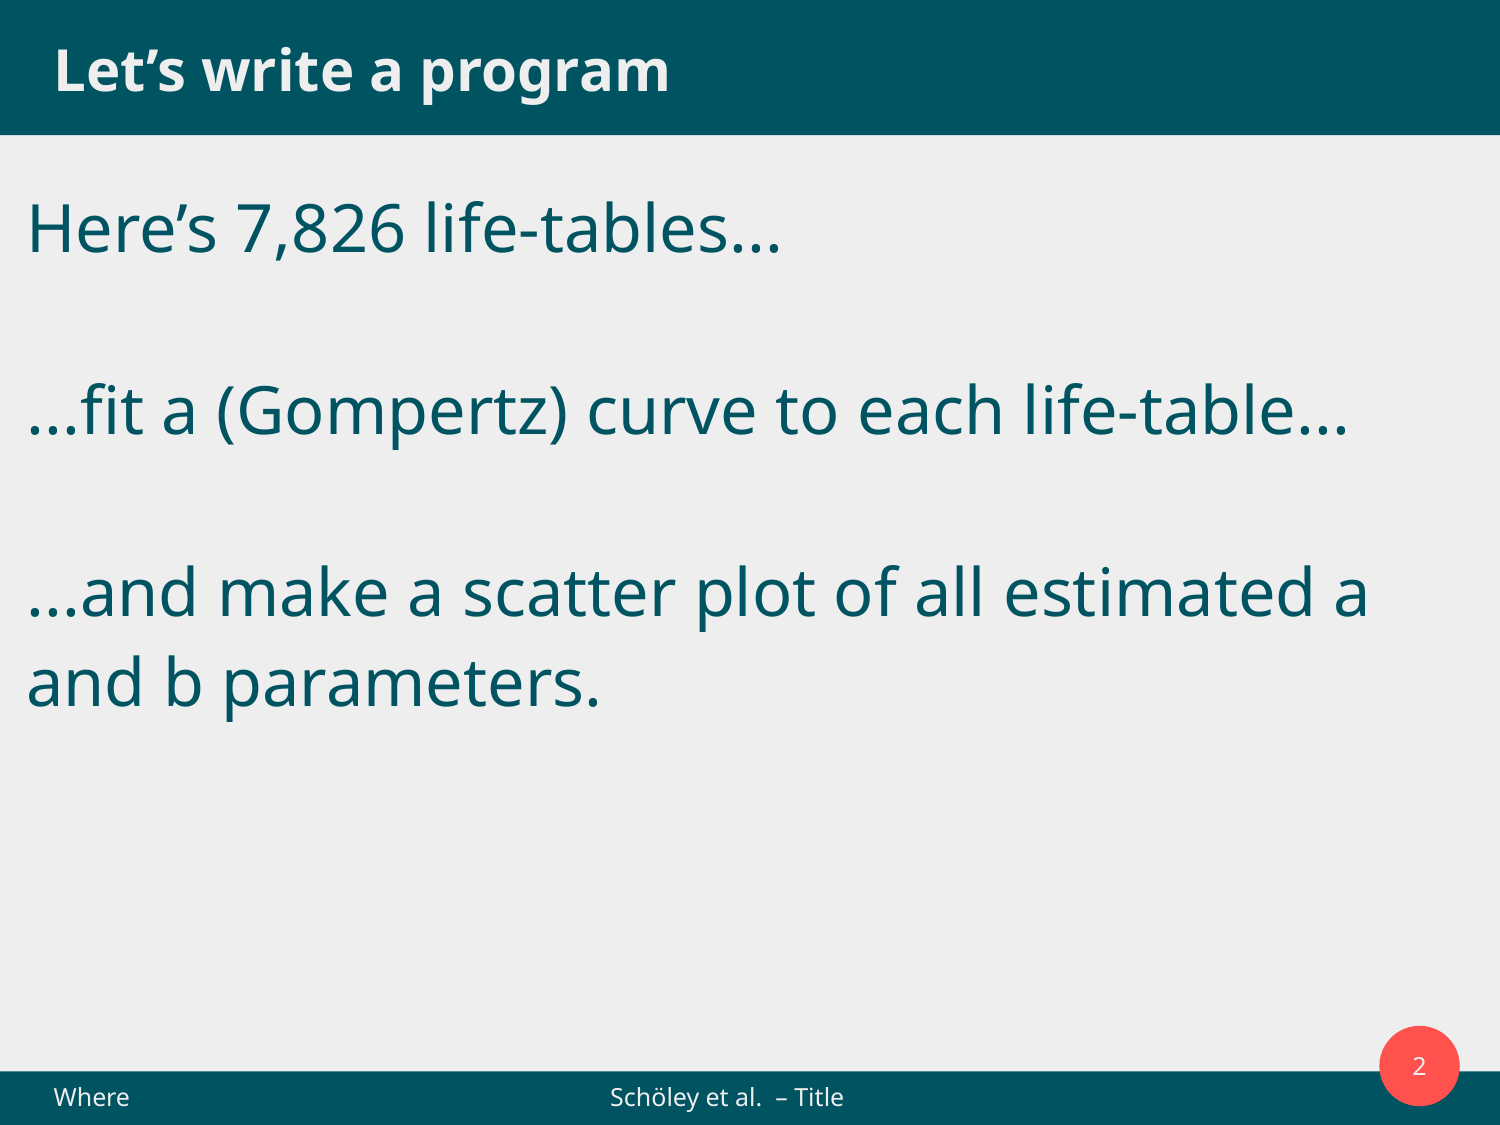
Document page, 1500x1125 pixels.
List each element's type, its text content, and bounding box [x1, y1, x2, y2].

text_box Here’s 7,826 life-tables... ...fit a (Gompertz) curve to each life-table... ...and make a scatter plot of all estimated a and b parameters. [11, 174, 1489, 1020]
title Let’s write a program [53, 0, 1447, 141]
